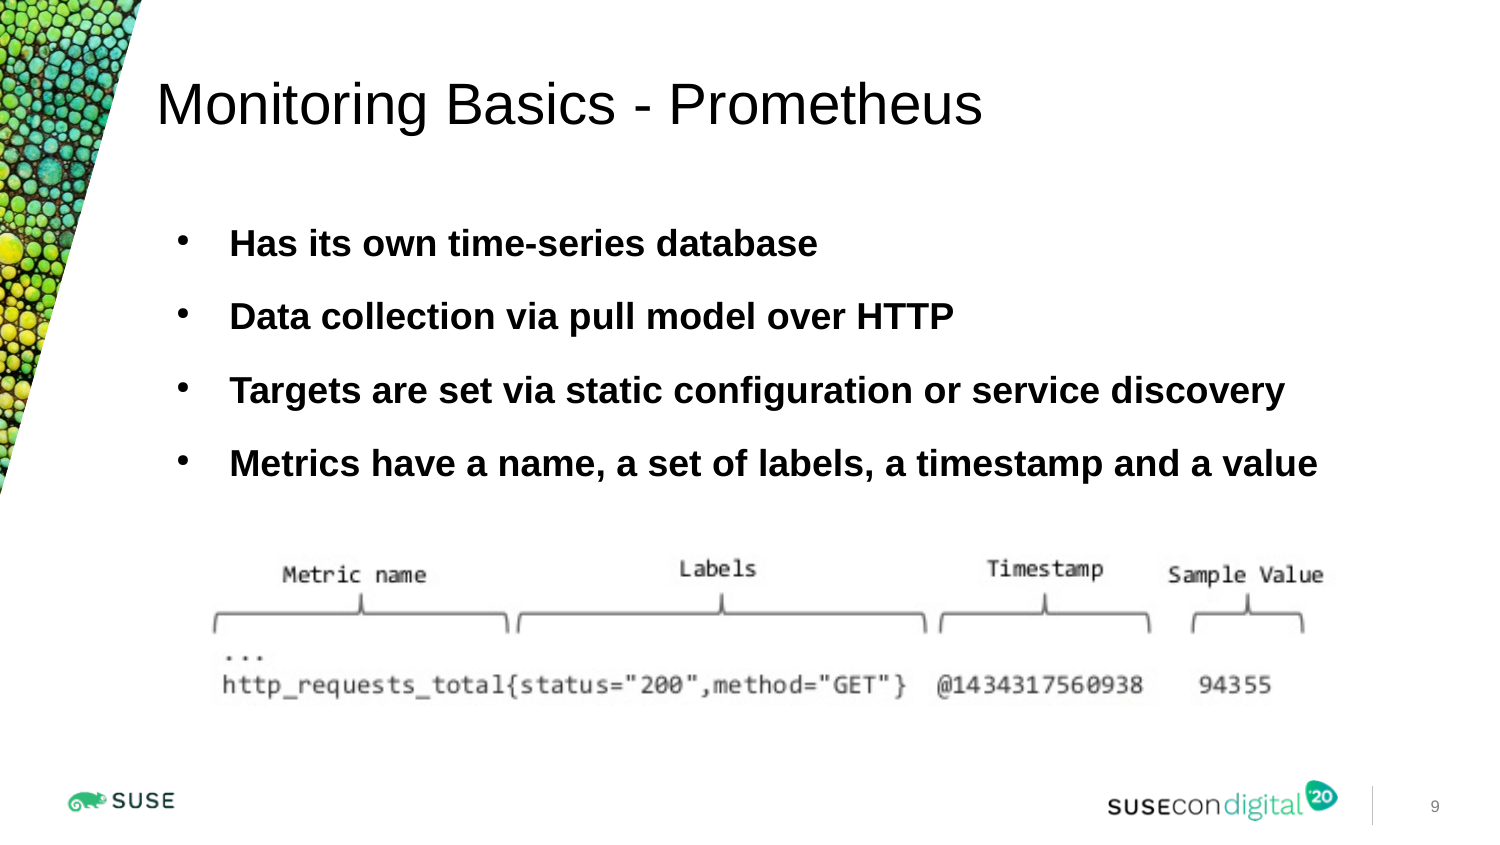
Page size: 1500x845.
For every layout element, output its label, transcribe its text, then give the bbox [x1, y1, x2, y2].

picture [198, 540, 1350, 706]
title Monitoring Basics - Prometheus [141, 66, 1453, 151]
picture [53, 777, 189, 824]
picture [1108, 780, 1338, 821]
picture [0, 0, 141, 492]
list Has its own time-series database Data collection via pull model over HTTP Targets are set via static configuration or service discovery Metrics have a name, a set of labels, a timestamp and a value [143, 188, 1453, 756]
